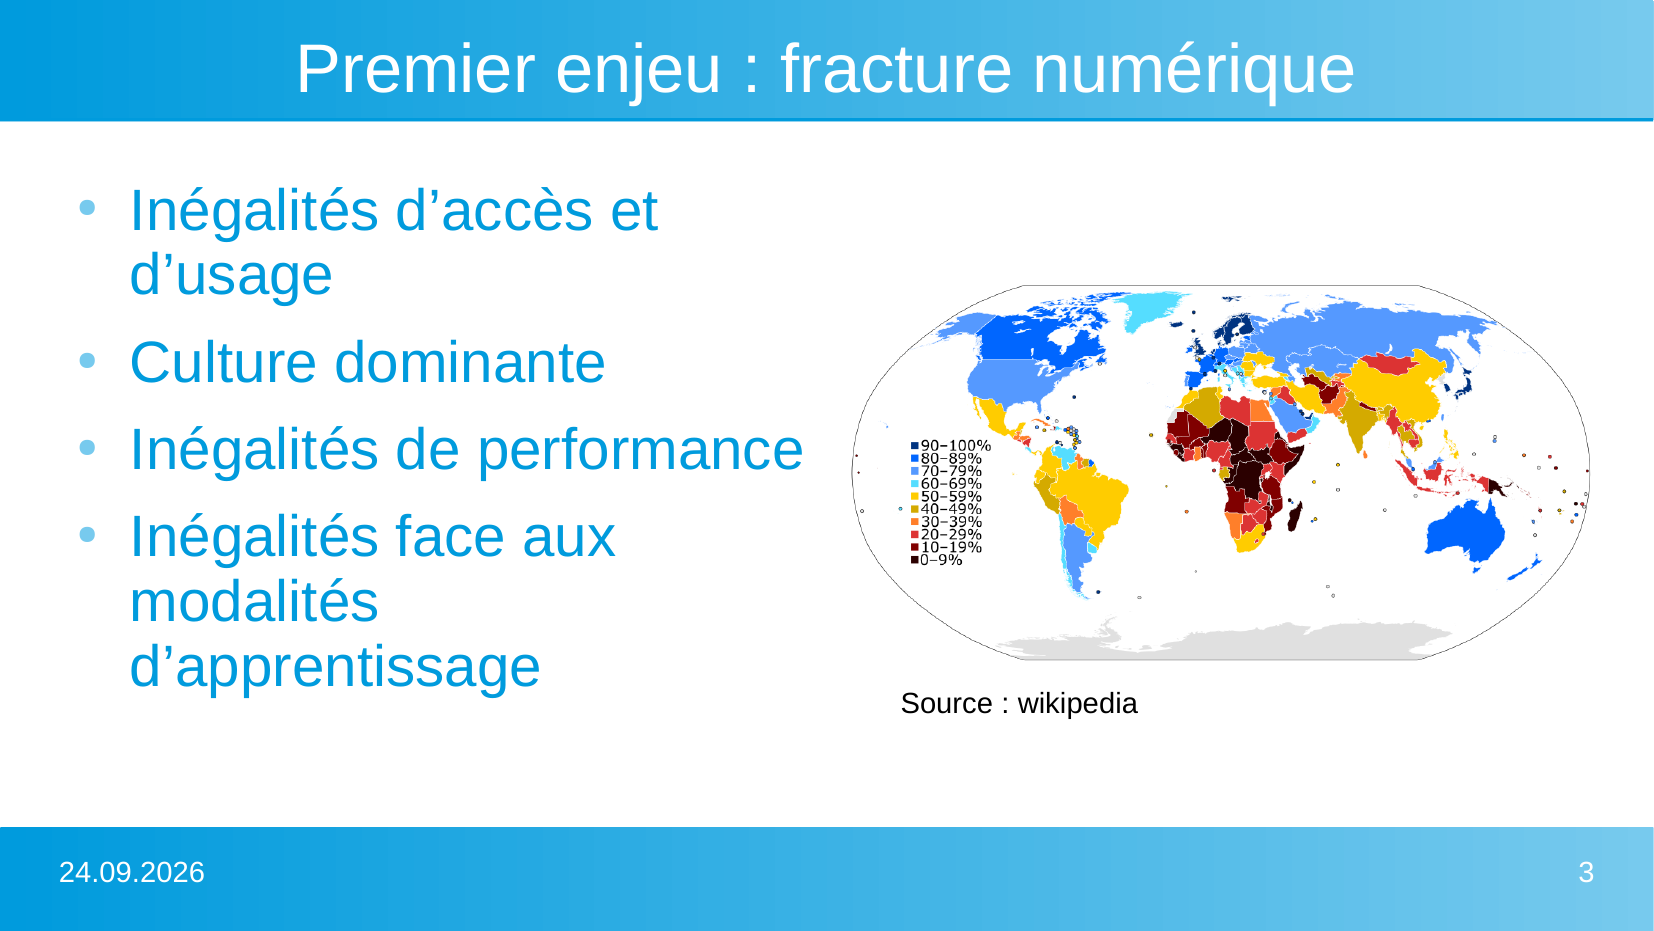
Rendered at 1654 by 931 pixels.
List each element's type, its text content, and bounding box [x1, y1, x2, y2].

title Premier enjeu : fracture numérique [59, 29, 1595, 108]
text_box Source : wikipedia [885, 679, 1565, 727]
list Inégalités d’accès et d’usage Culture dominante Inégalités de performance Inégalités face aux modalités d’apprentissage [59, 177, 809, 768]
picture [845, 280, 1595, 665]
